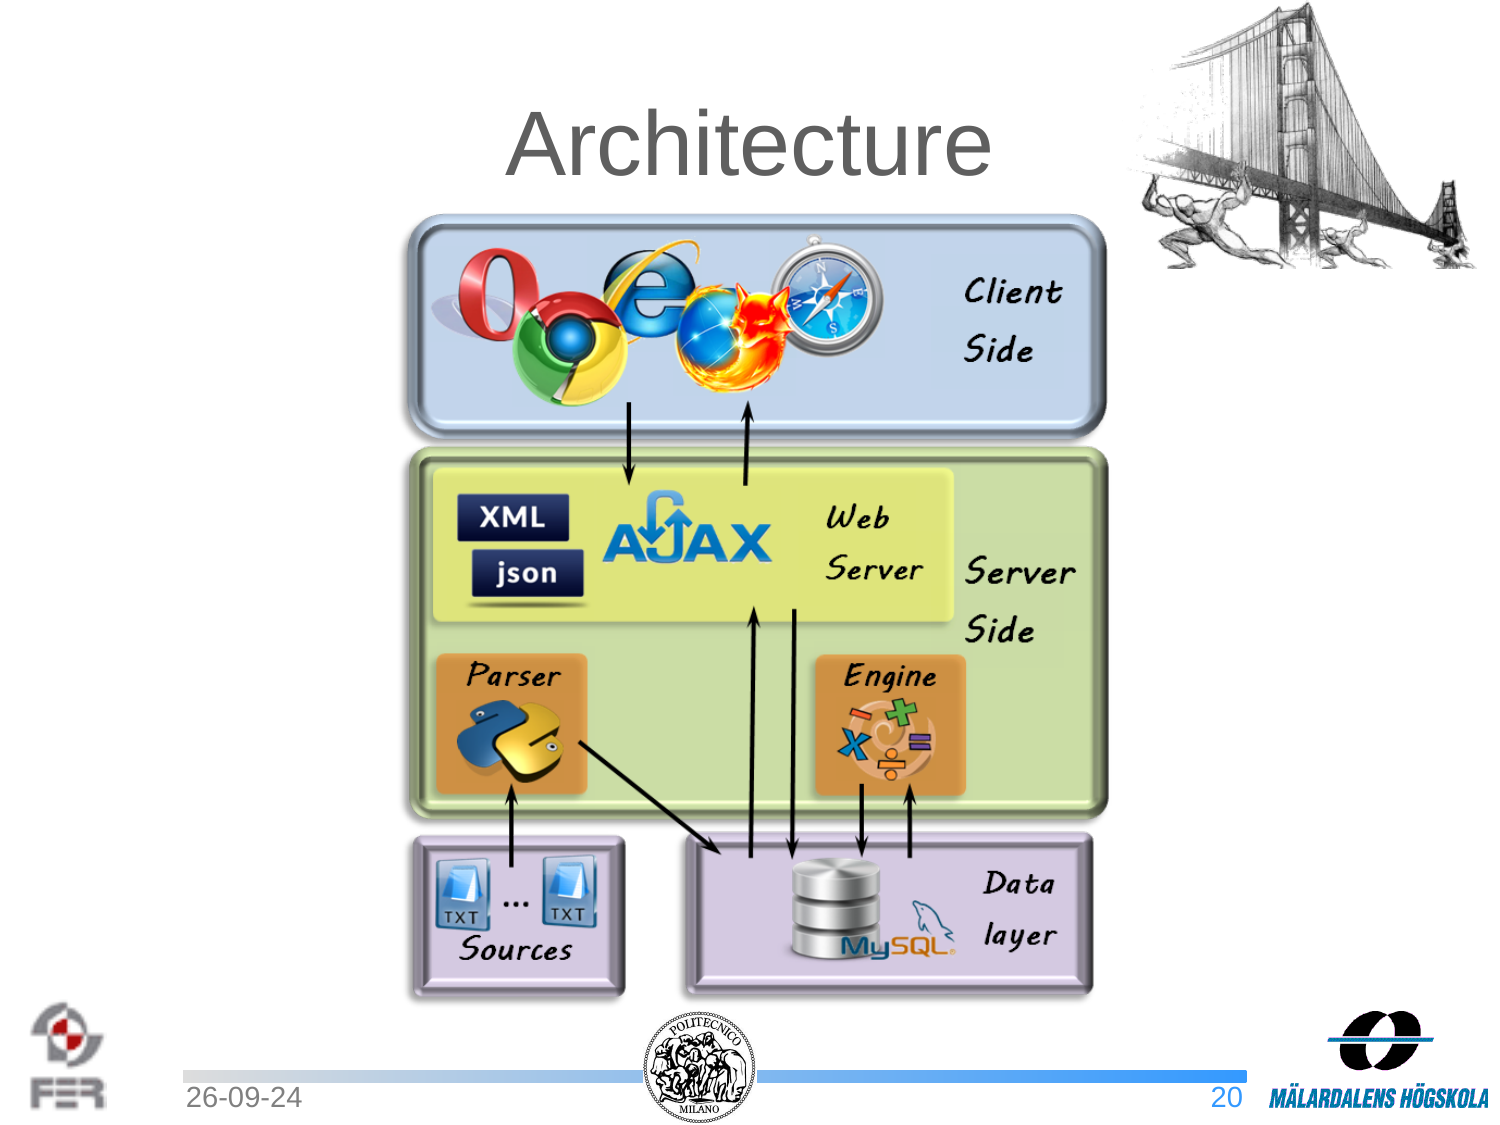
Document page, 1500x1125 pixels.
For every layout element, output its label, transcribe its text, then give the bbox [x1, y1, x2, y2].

picture [1454, 1091, 1459, 1108]
picture [1435, 1096, 1441, 1104]
text_box 13-10-31 [171, 1070, 396, 1114]
picture [643, 1011, 757, 1123]
picture [1122, 0, 1477, 269]
text_box <numero> [1187, 1070, 1258, 1114]
picture [1269, 1011, 1488, 1108]
picture [1368, 1093, 1374, 1104]
title Architecture [75, 45, 1122, 233]
picture [395, 212, 1112, 1010]
picture [29, 987, 107, 1125]
